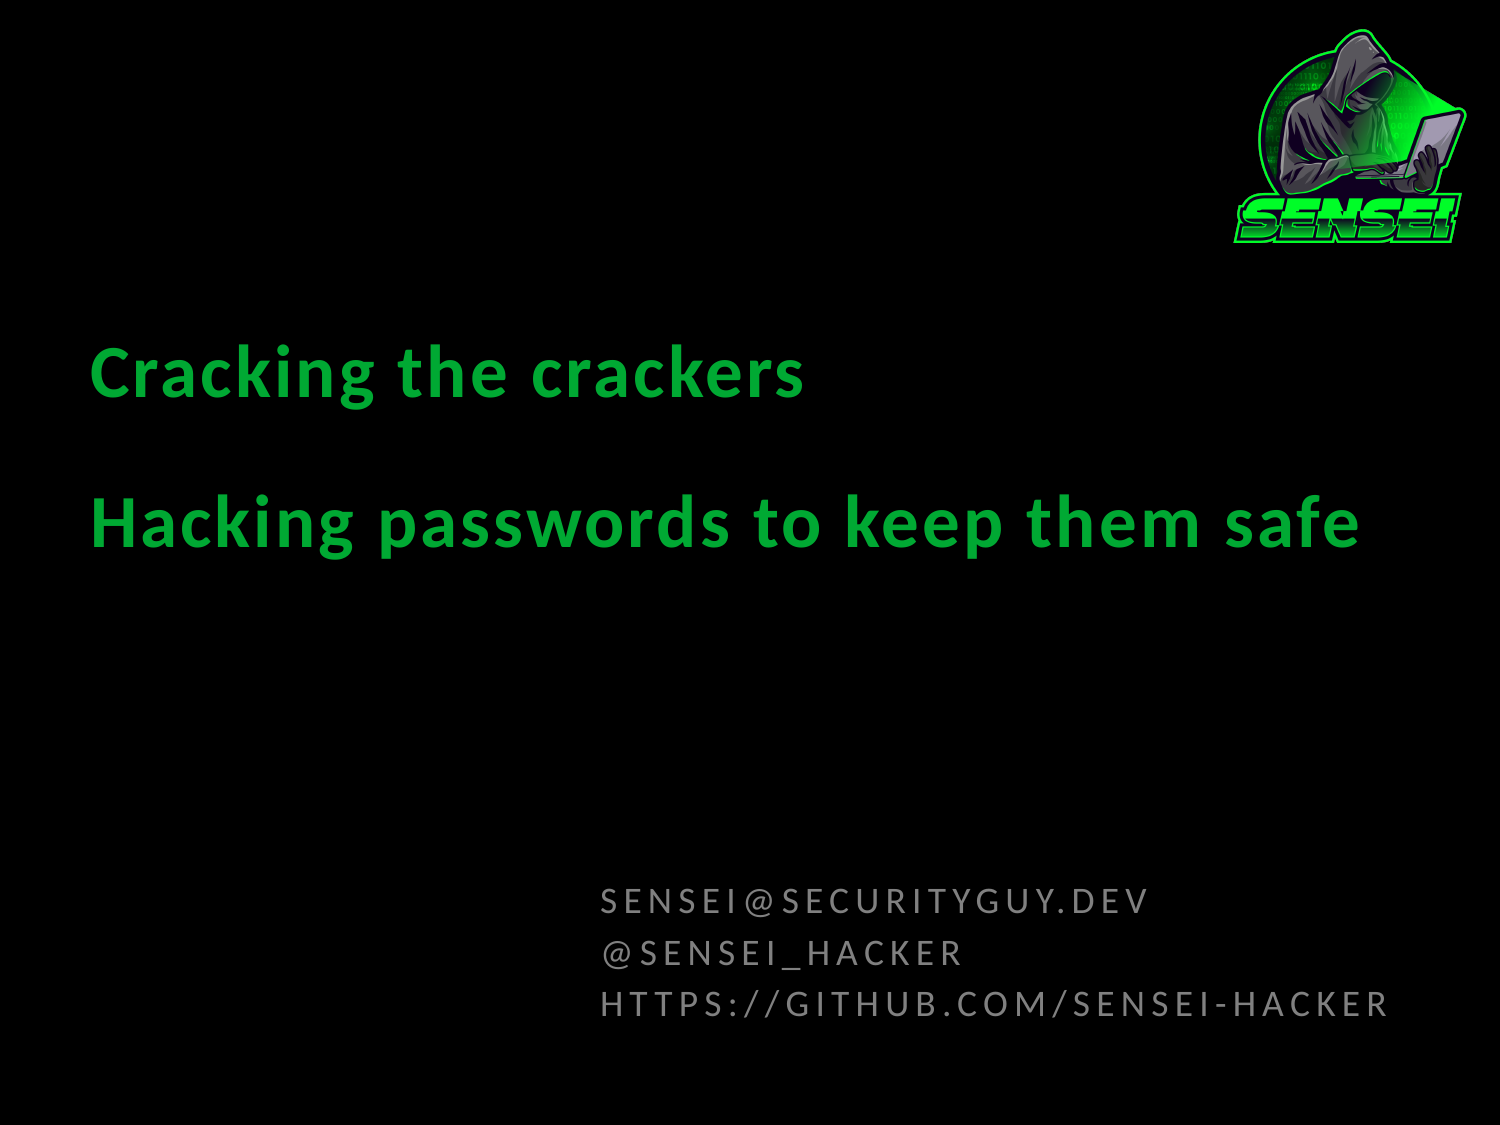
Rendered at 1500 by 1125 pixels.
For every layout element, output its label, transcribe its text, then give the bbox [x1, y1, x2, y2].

subtitle sensei@securityguy.dev @sensei_hacker https://github.com/sensei-hacker [585, 870, 1441, 1051]
title Cracking the crackers Hacking passwords to keep them safe [75, 285, 1486, 571]
picture [1215, 29, 1495, 243]
